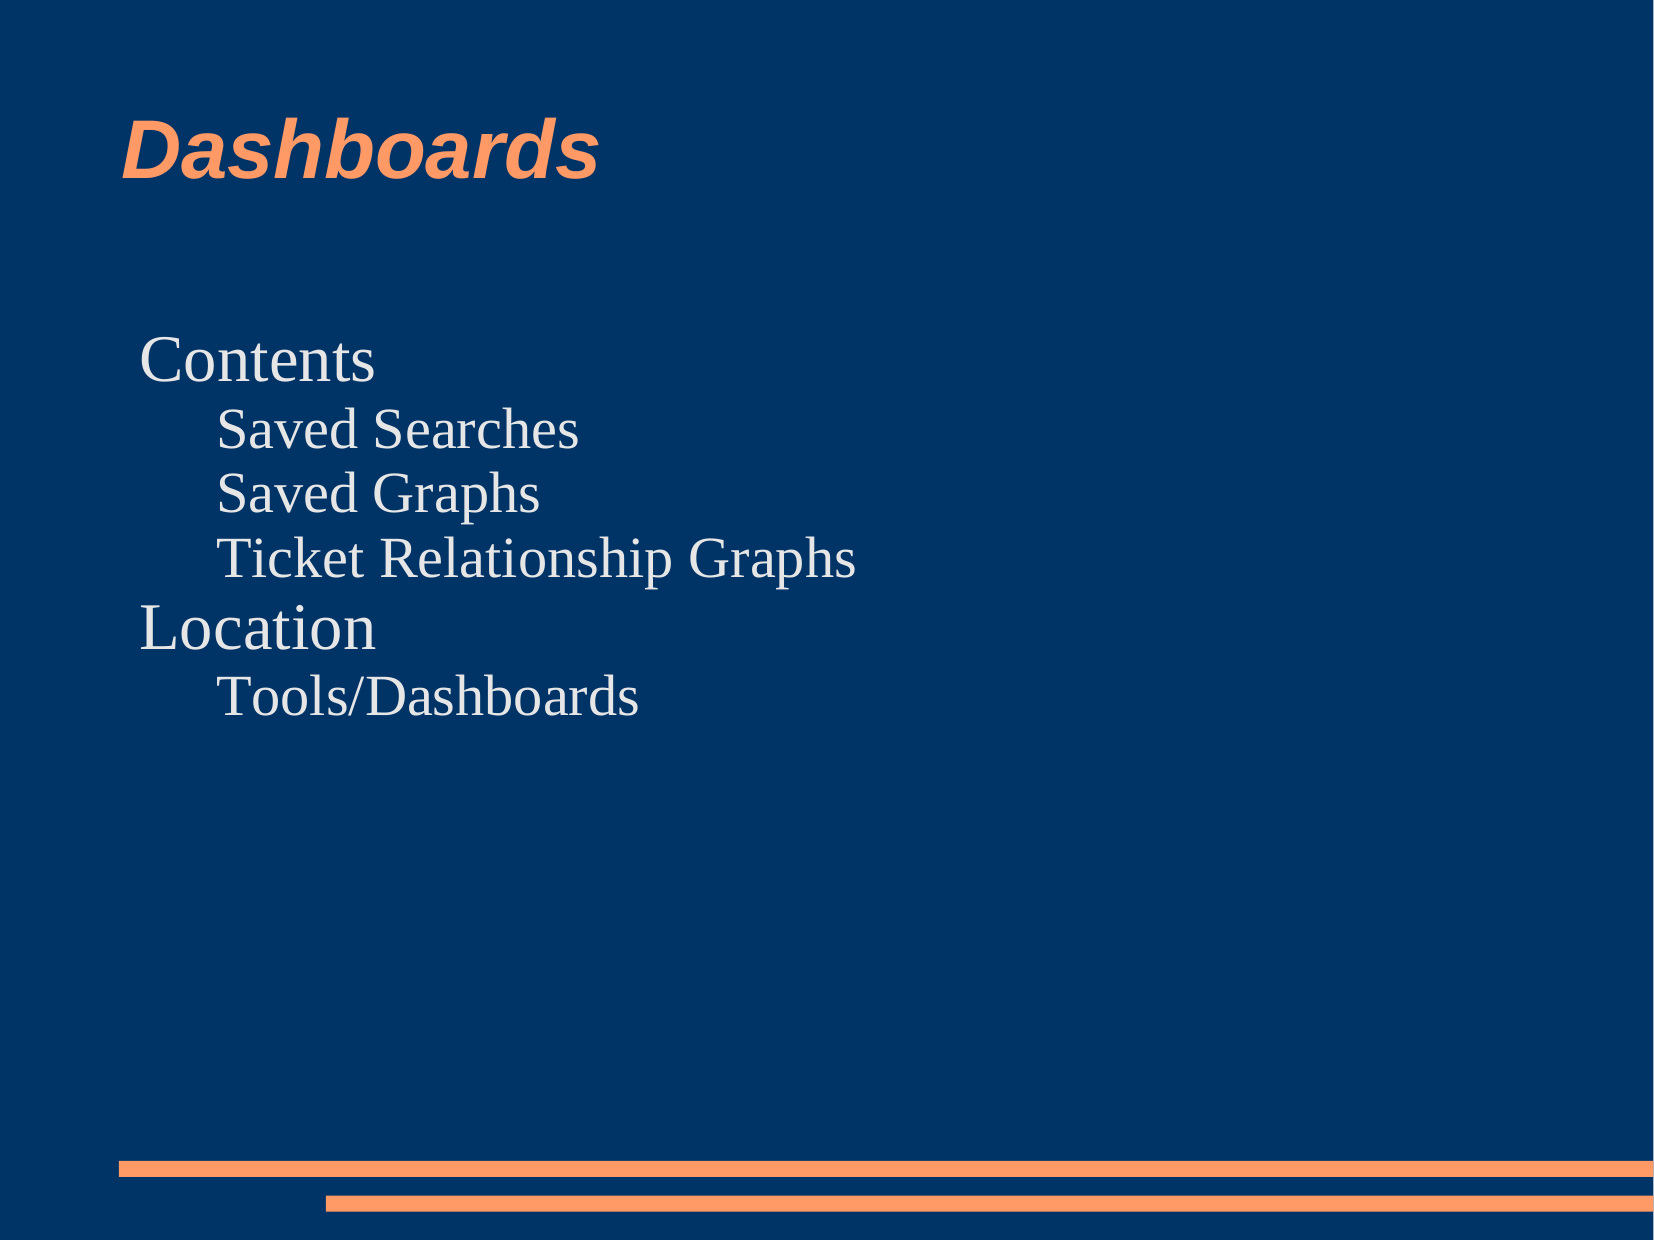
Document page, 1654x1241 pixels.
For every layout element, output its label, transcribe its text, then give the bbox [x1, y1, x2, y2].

title Dashboards [121, 53, 1534, 247]
list Contents Saved Searches Saved Graphs Ticket Relationship Graphs Location Tools/Dashboards [121, 322, 1561, 1118]
